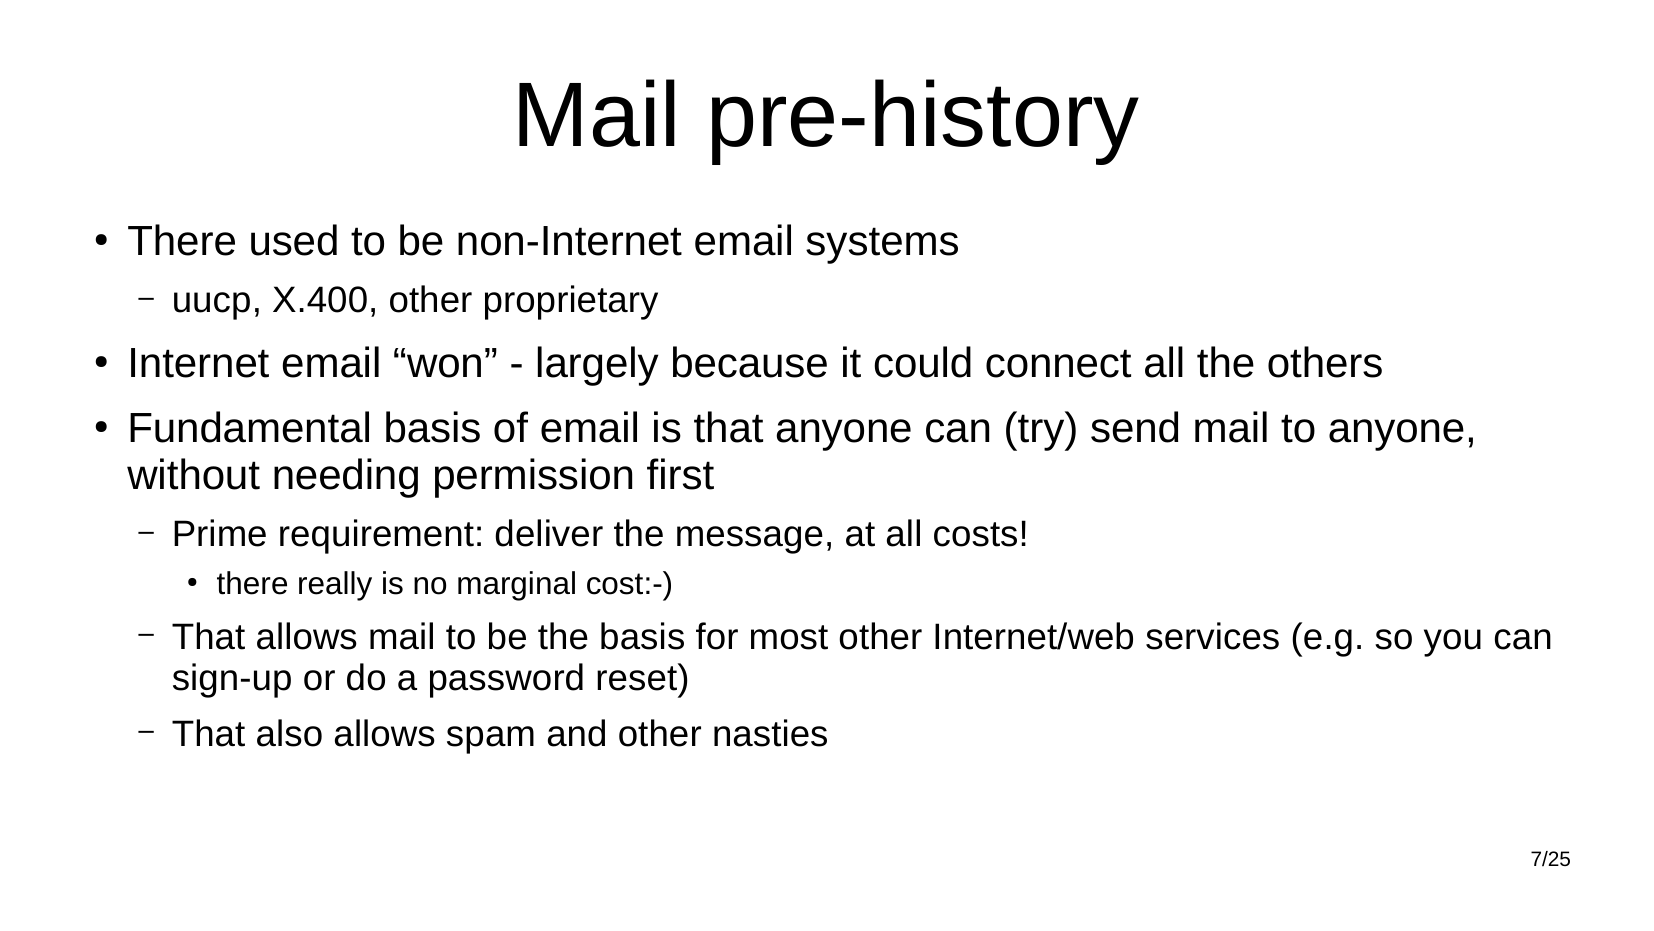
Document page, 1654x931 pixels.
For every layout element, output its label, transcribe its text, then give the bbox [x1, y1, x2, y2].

list There used to be non-Internet email systems uucp, X.400, other proprietary Internet email “won” - largely because it could connect all the others Fundamental basis of email is that anyone can (try) send mail to anyone, without needing permission first Prime requirement: deliver the message, at all costs! there really is no marginal cost:-) That allows mail to be the basis for most other Internet/web services (e.g. so you can sign-up or do a password reset) That also allows spam and other nasties [82, 217, 1571, 758]
title Mail pre-history [82, 37, 1571, 193]
